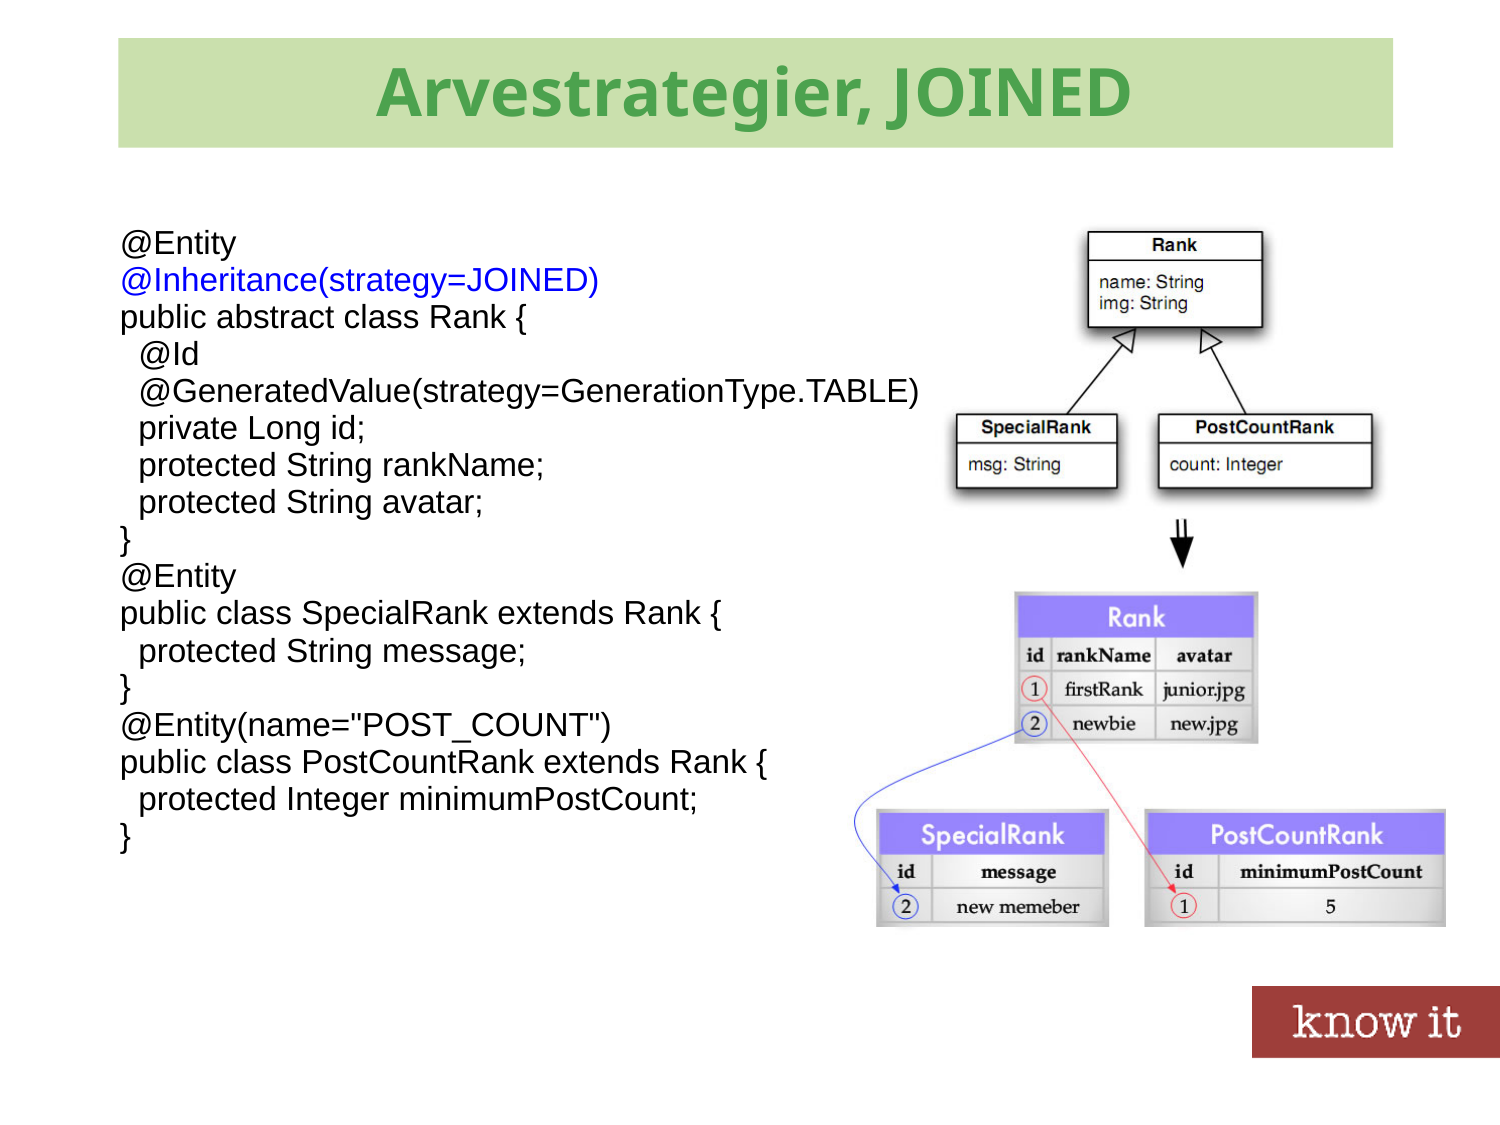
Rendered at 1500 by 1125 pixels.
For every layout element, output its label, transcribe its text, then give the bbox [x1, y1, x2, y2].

picture [1252, 986, 1500, 1058]
text_box Arvestrategier, JOINED [118, 38, 1394, 148]
text_box @Entity @Inheritance(strategy=JOINED) public abstract class Rank { @Id @GeneratedValue(strategy=GenerationType.TABLE) private Long id; protected String rankName; protected String avatar; } @Entity public class SpecialRank extends Rank { protected String message; } @Entity(name="POST_COUNT") public class PostCountRank extends Rank { protected Integer minimumPostCount; } [105, 217, 1083, 903]
picture [847, 222, 1446, 935]
